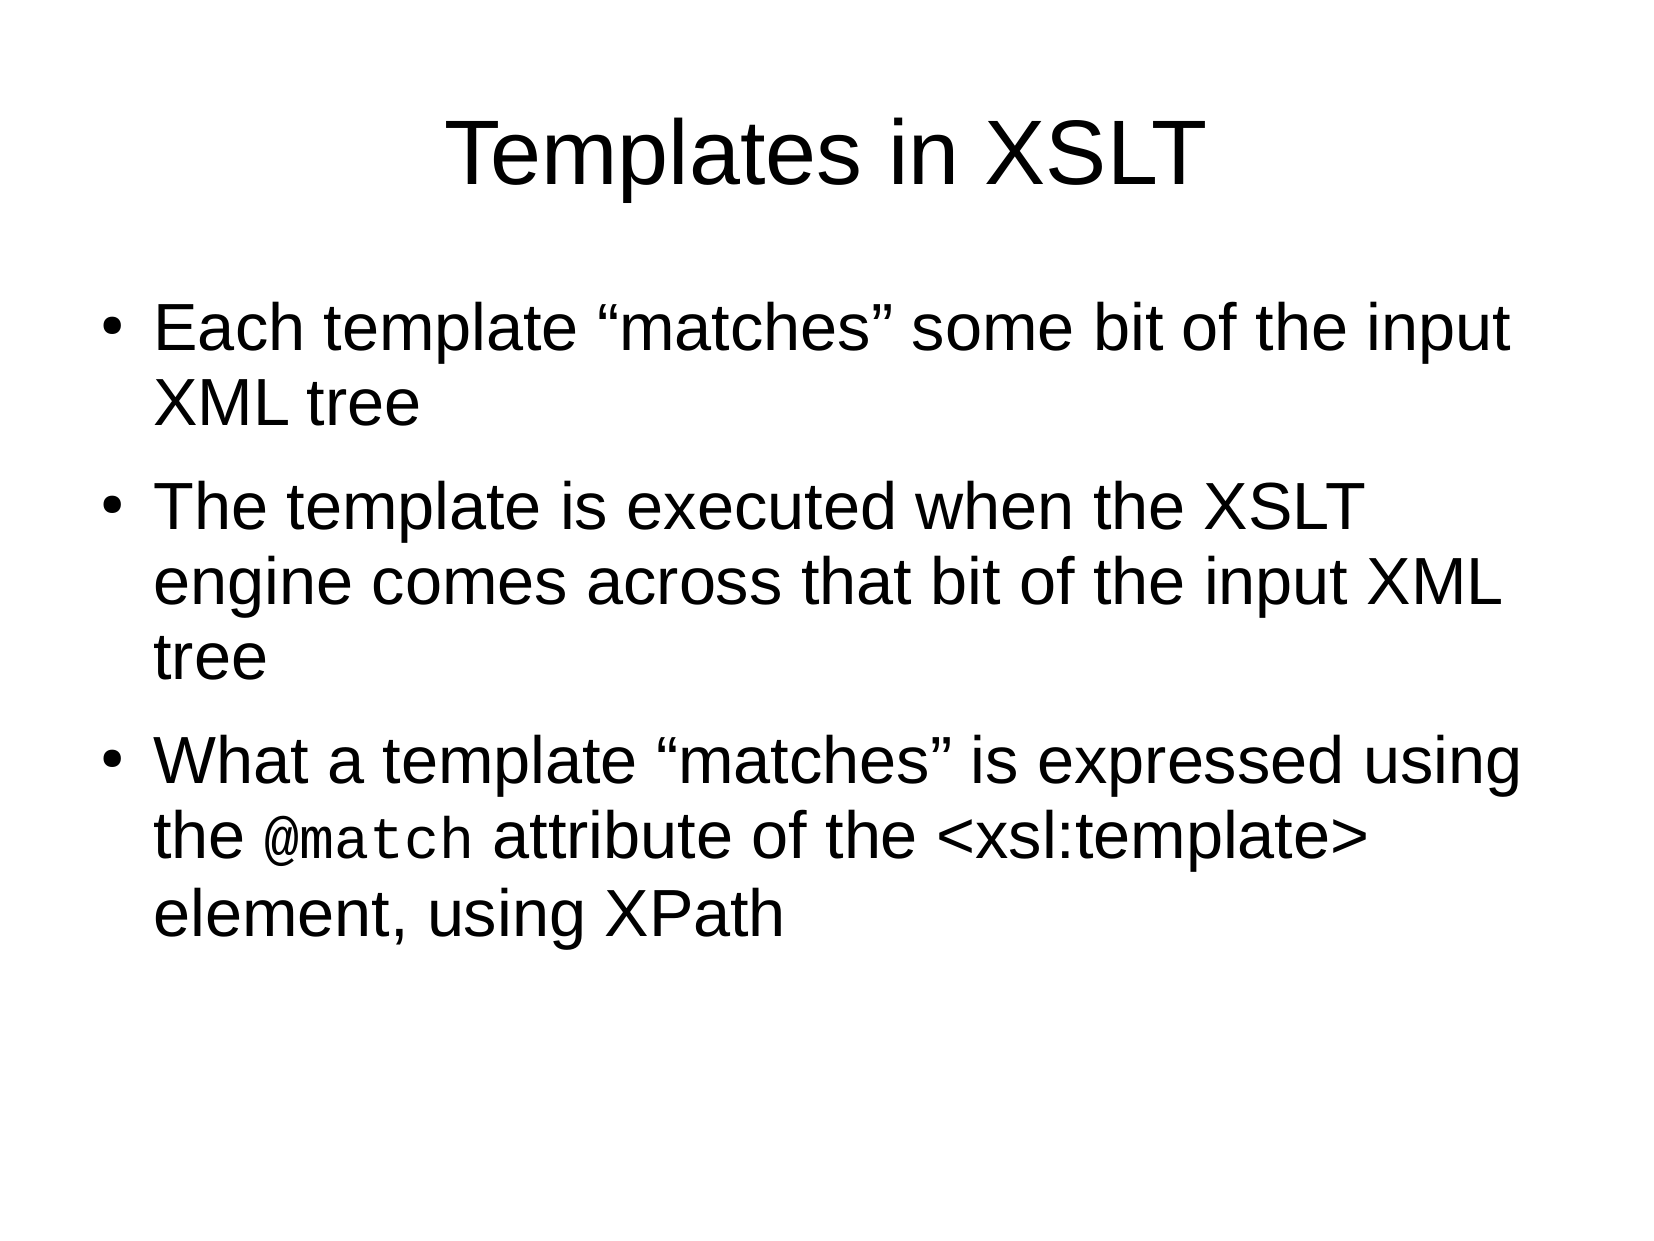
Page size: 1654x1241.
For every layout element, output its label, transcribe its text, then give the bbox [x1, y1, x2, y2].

list Each template “matches” some bit of the input XML tree The template is executed when the XSLT engine comes across that bit of the input XML tree What a template “matches” is expressed using the @match attribute of the <xsl:template> element, using XPath [82, 290, 1571, 1010]
title Templates in XSLT [82, 49, 1571, 257]
